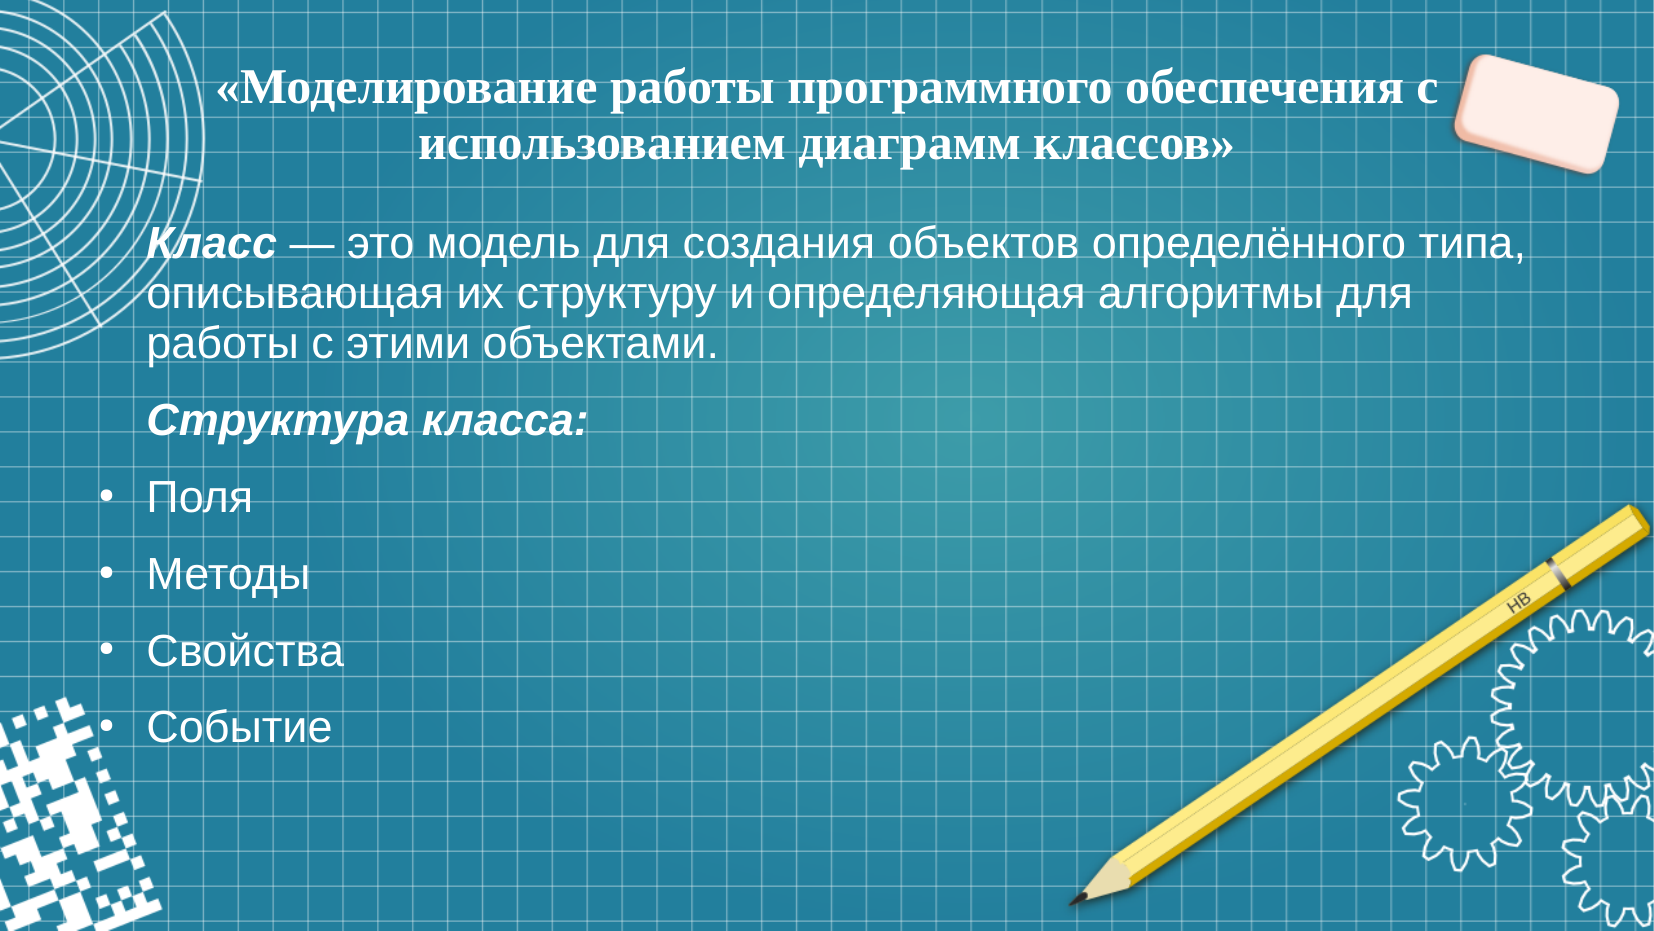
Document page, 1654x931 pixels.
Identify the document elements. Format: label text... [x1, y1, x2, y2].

title «Моделирование работы программного обеспечения с использованием диаграмм классов» [82, 37, 1571, 193]
picture [0, 0, 1654, 931]
list Класс — это модель для создания объектов определённого типа, описывающая их структуру и определяющая алгоритмы для работы с этими объектами. Структура класса: Поля Методы Свойства Событие [82, 217, 1571, 758]
